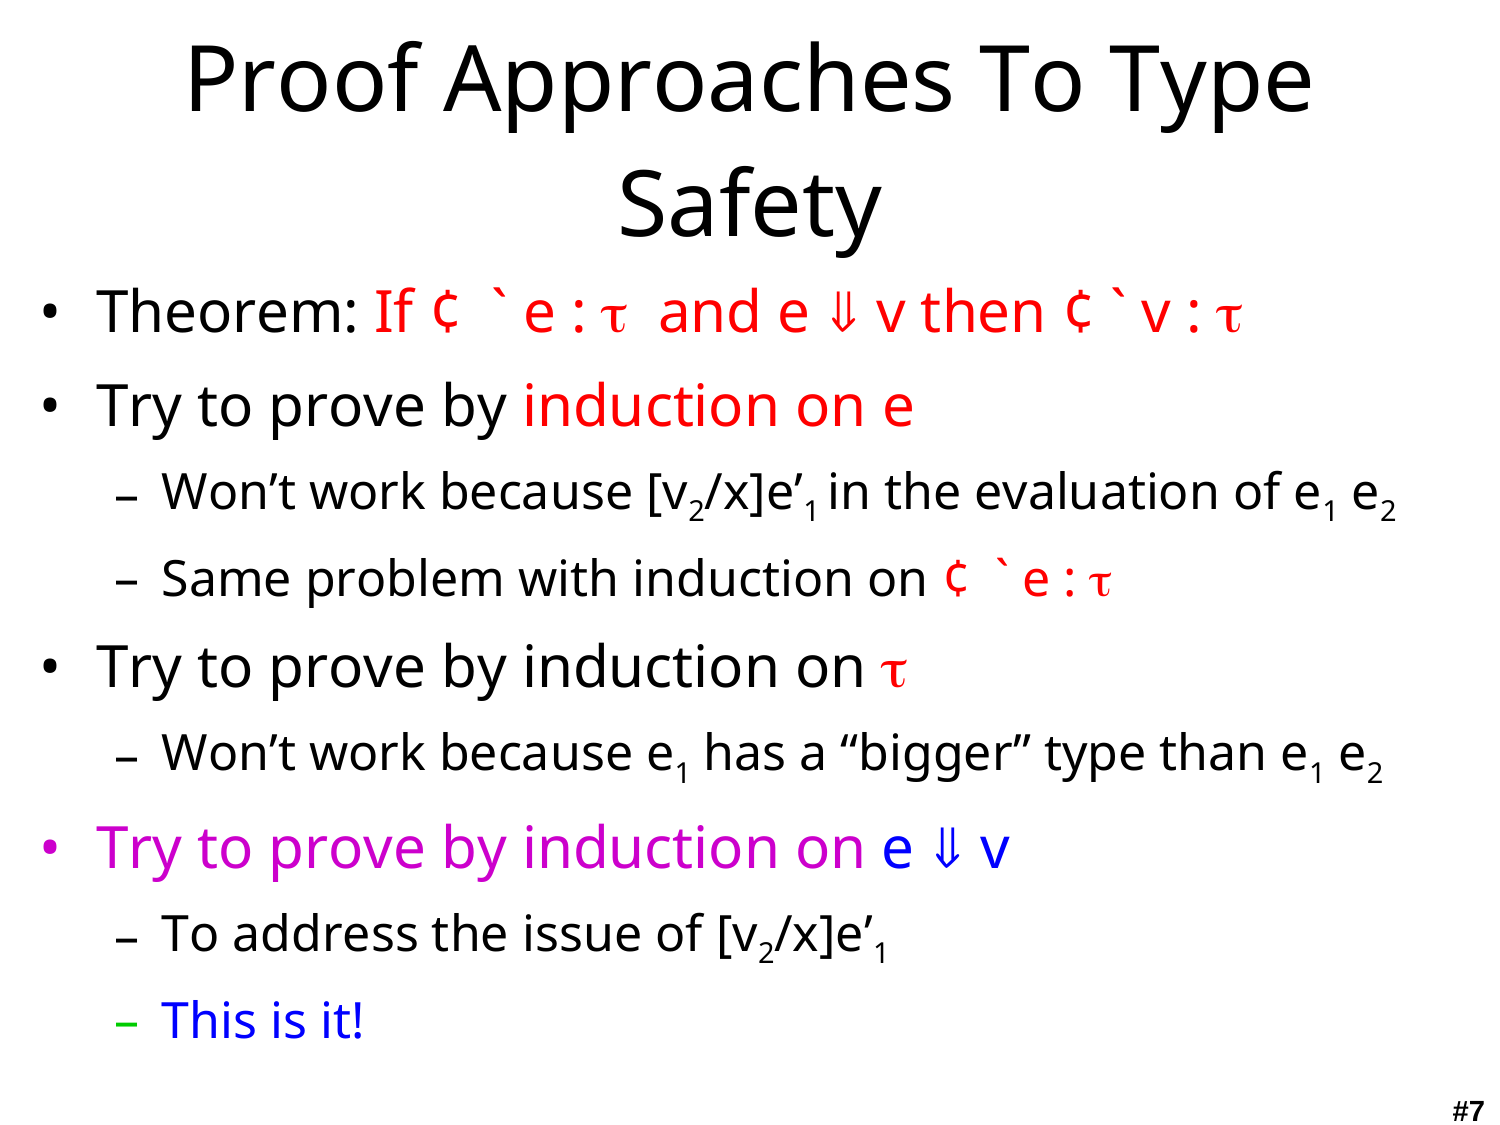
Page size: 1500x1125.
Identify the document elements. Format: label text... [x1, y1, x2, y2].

list Theorem: If ¢` e :  and e  v then ¢ ` v :  Try to prove by induction on e Won’t work because [v2/x]e’1 in the evaluation of e1 e2 Same problem with induction on ¢` e :  Try to prove by induction on  Won’t work because e1 has a “bigger” type than e1 e2 Try to prove by induction on e  v To address the issue of [v2/x]e’1 This is it! [24, 262, 1476, 1101]
title Proof Approaches To Type Safety [24, 45, 1476, 233]
